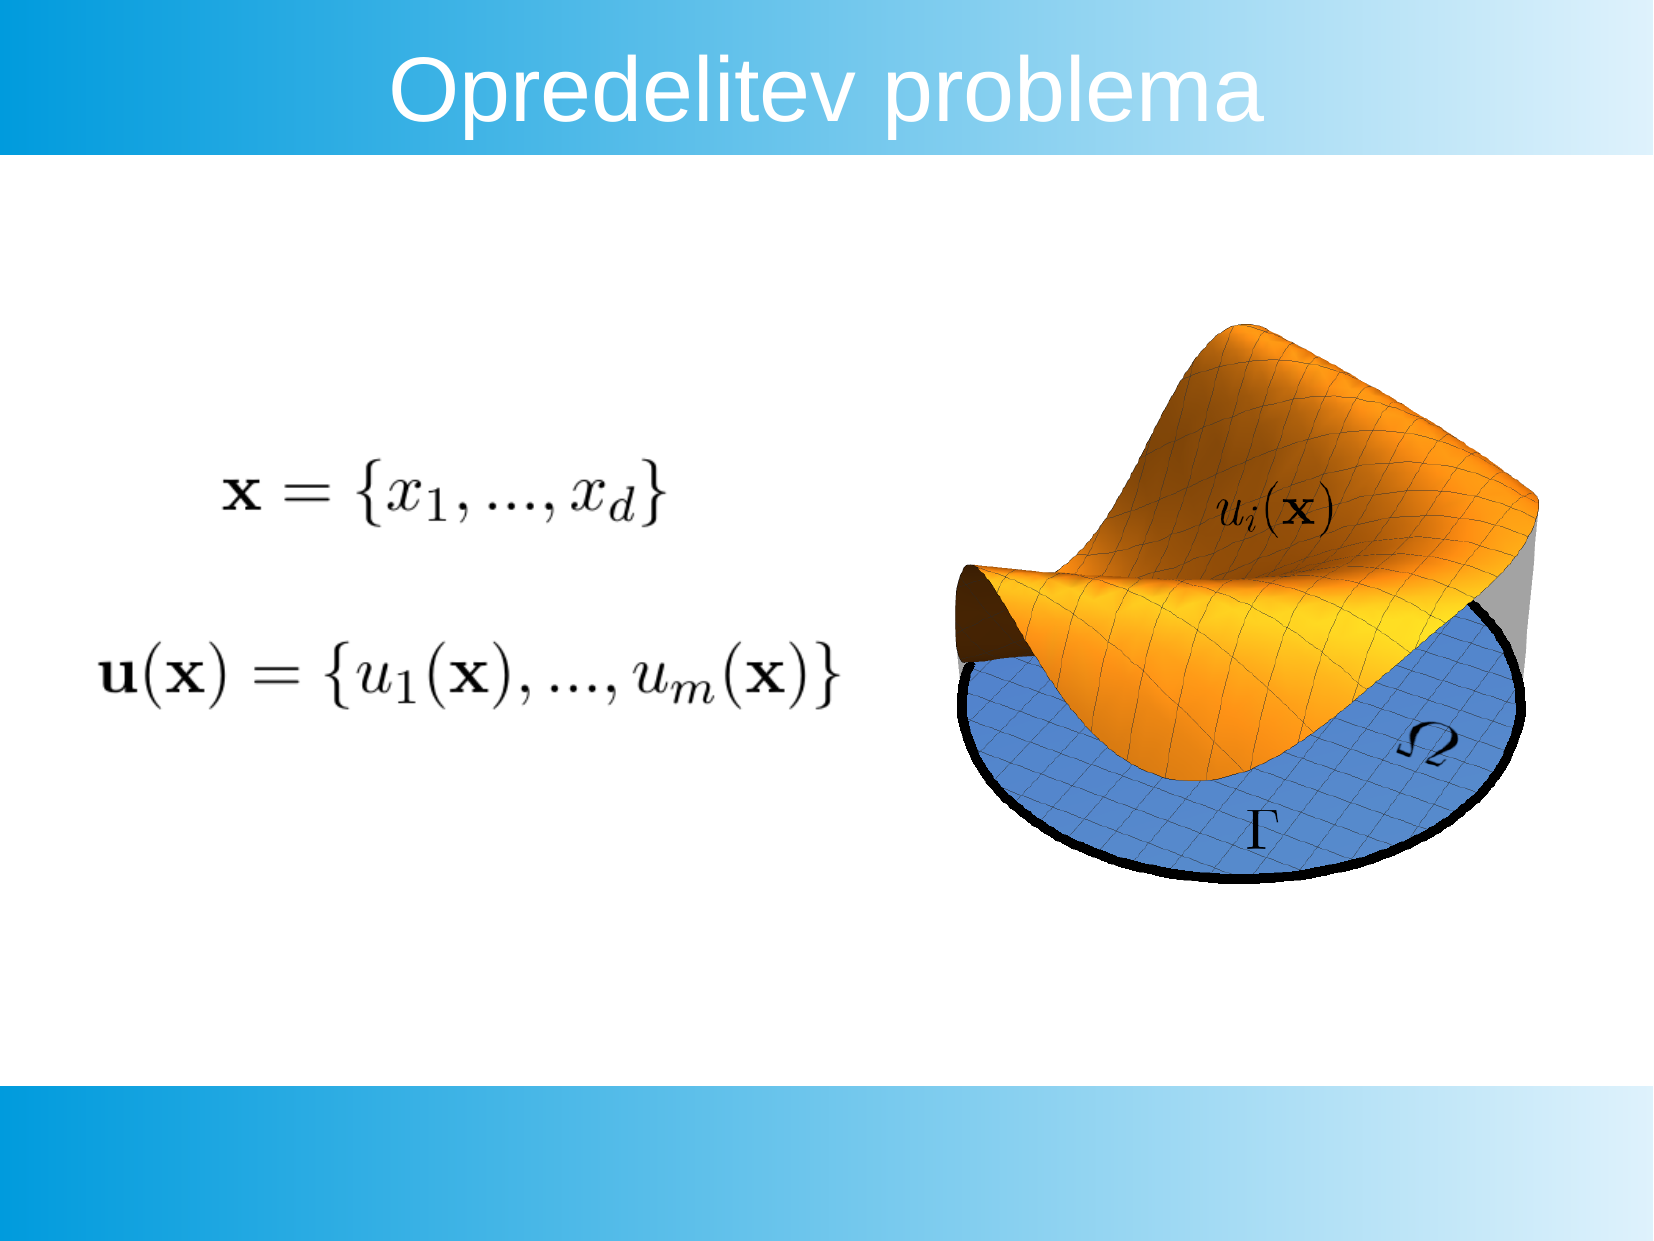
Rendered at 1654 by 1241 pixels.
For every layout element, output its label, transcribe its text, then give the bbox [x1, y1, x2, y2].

title Opredelitev problema [82, 37, 1571, 142]
picture [197, 436, 686, 551]
picture [78, 614, 863, 741]
picture [902, 318, 1595, 888]
